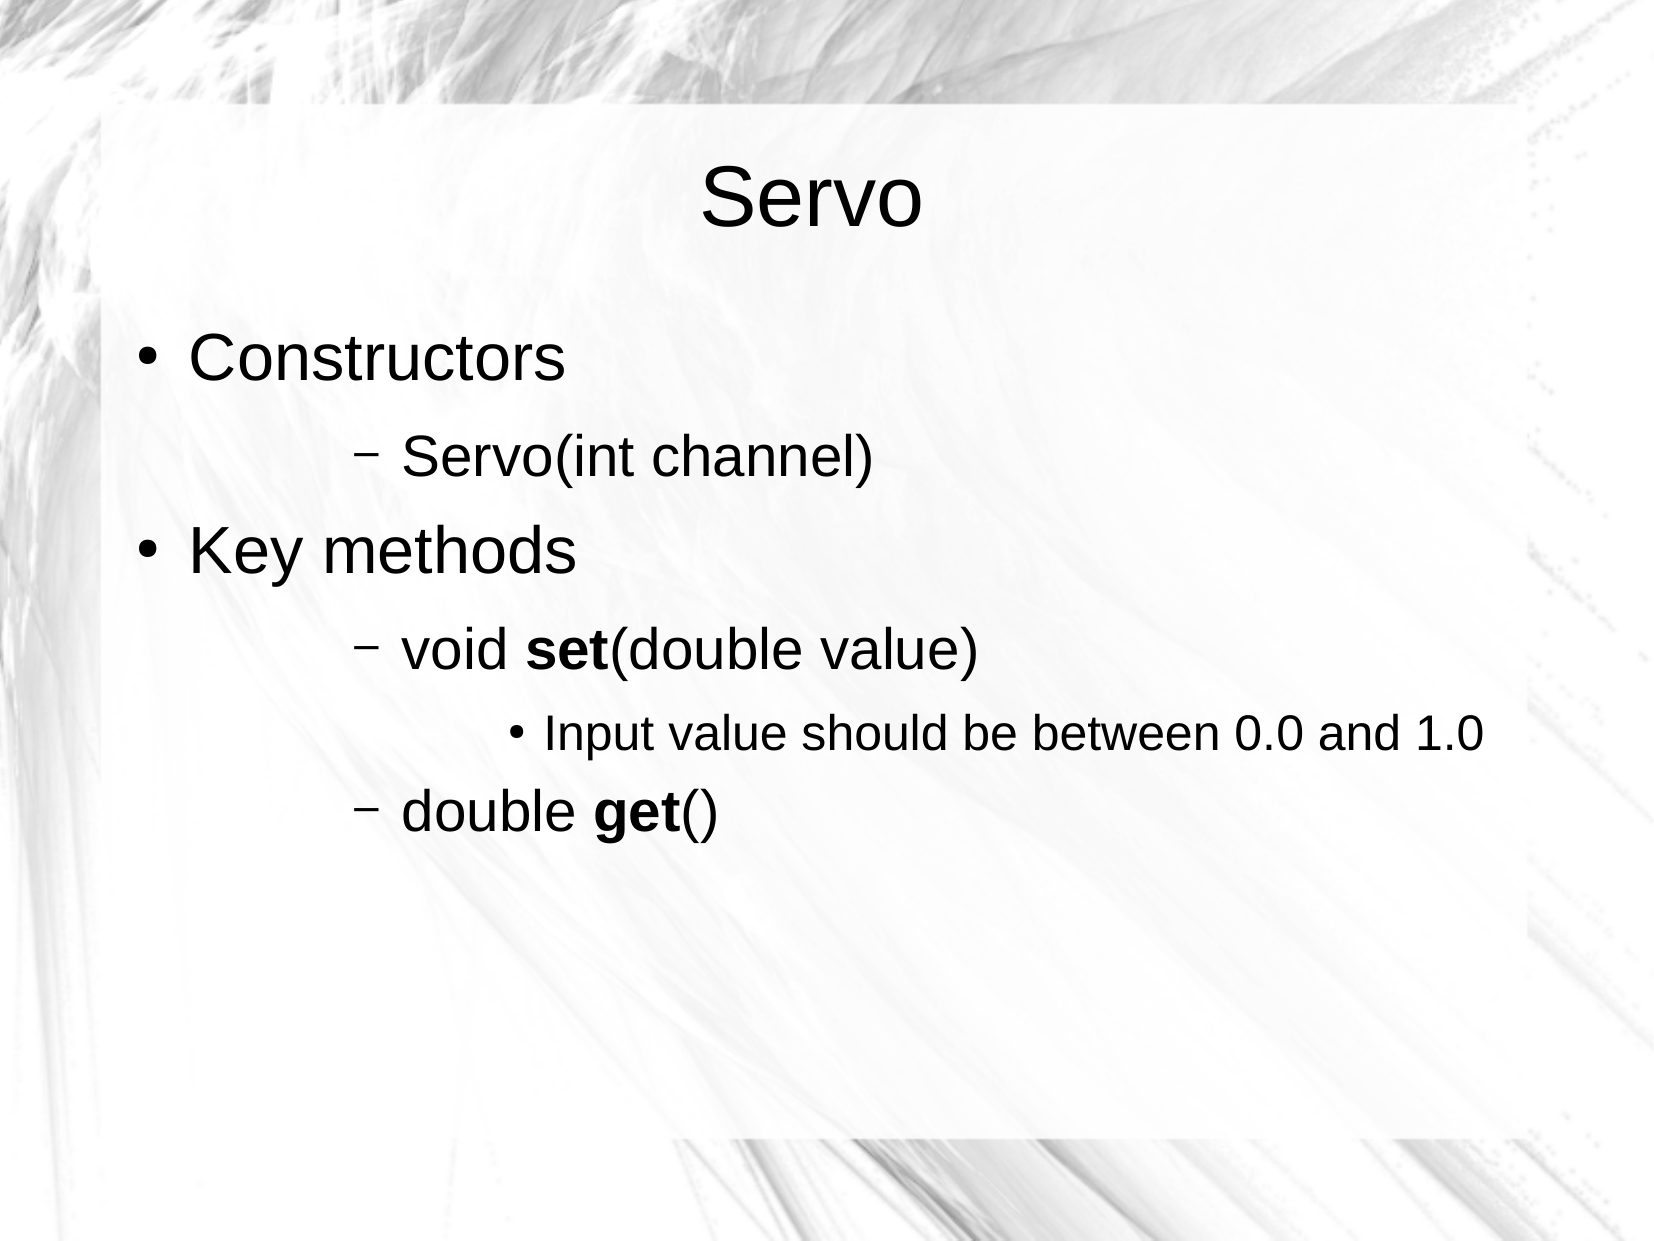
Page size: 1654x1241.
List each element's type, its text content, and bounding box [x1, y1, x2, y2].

list Constructors Servo(int channel) Key methods void set(double value) Input value should be between 0.0 and 1.0 double get() [118, 319, 1571, 1040]
title Servo [118, 112, 1506, 281]
picture [0, 0, 1654, 1241]
